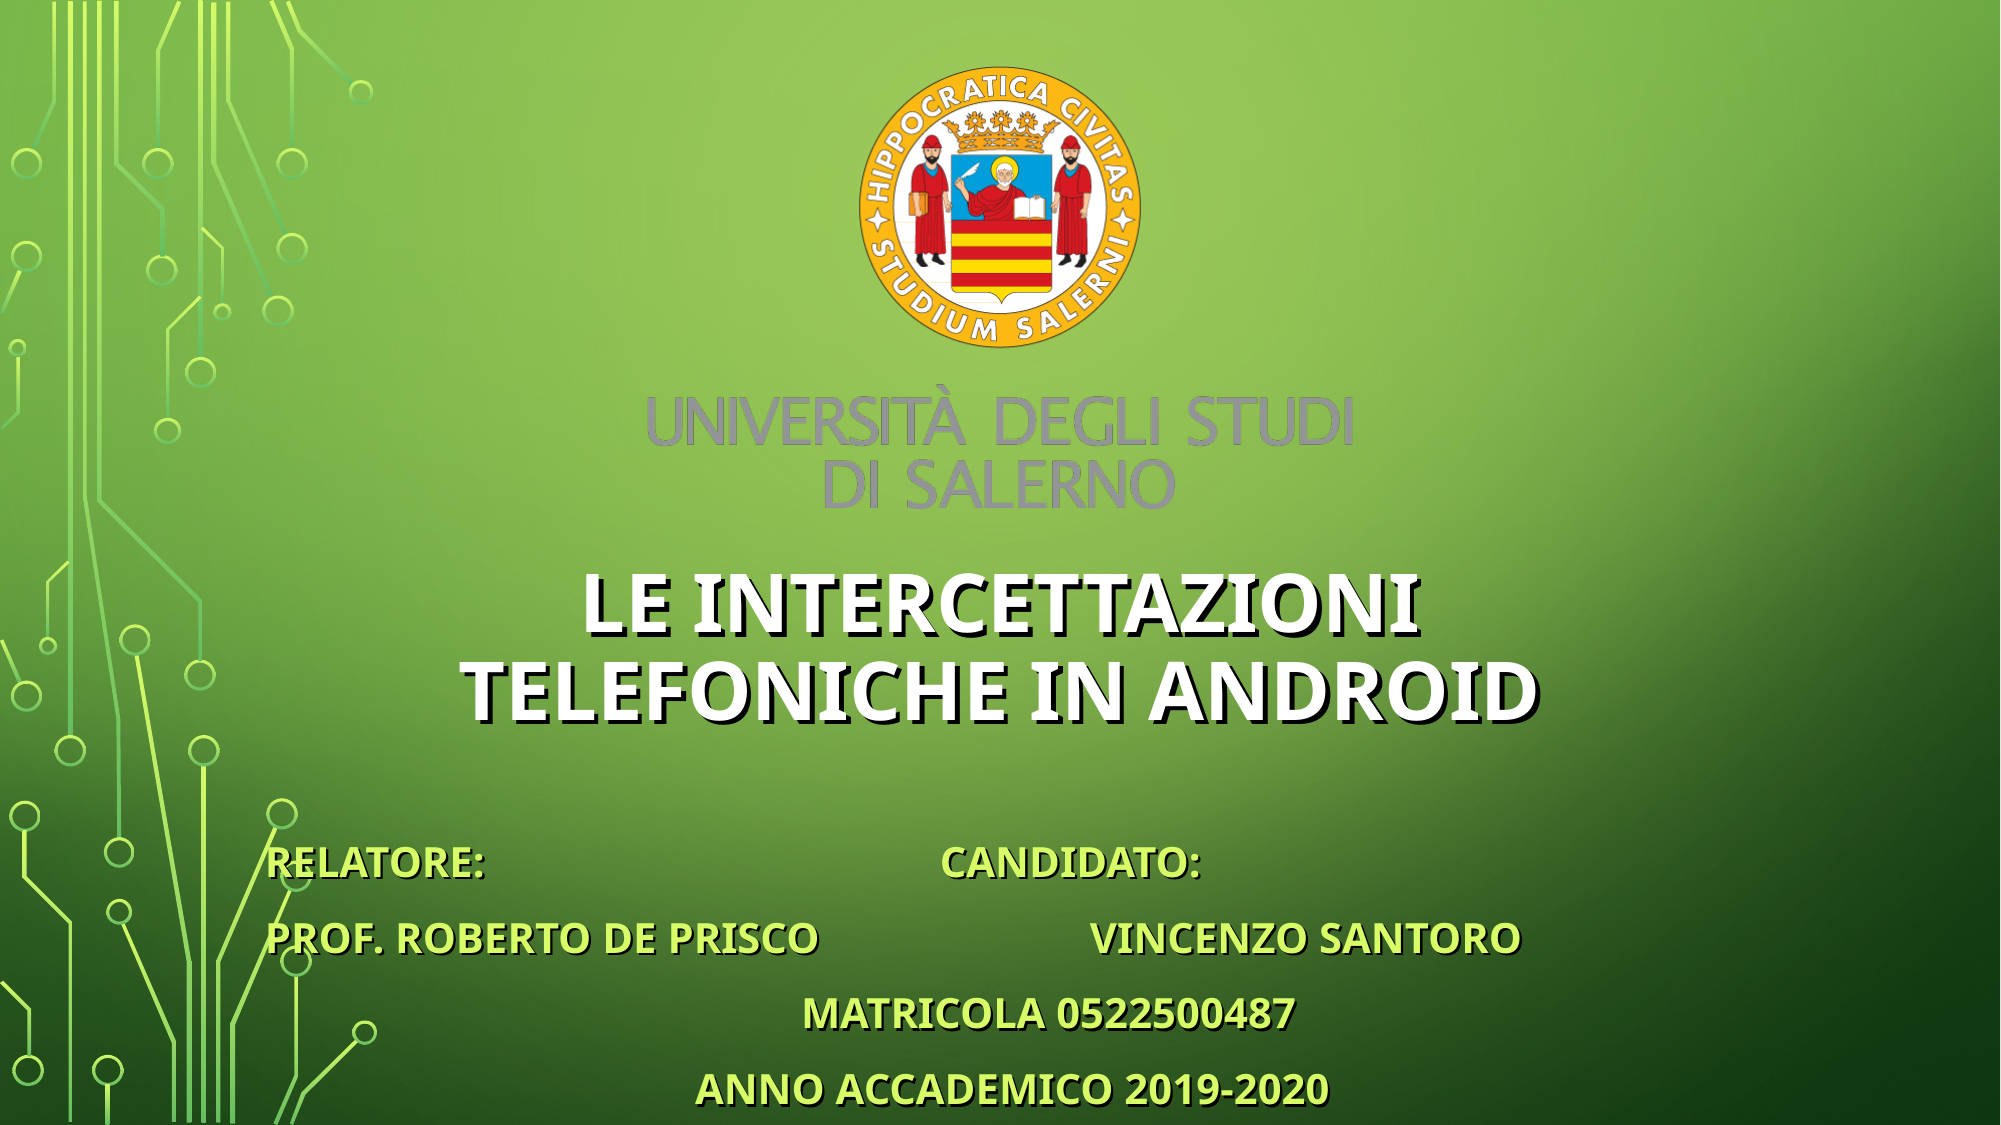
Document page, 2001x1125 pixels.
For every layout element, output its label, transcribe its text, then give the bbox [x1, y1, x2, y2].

picture [598, 62, 1402, 515]
subtitle Relatore: Candidato: Prof. Roberto De Prisco Vincenzo Santoro MATRICOLA 0522500487 Anno Accademico 2019-2020 [249, 823, 1750, 1125]
title Le intercettazioni telefoniche in Android [369, 540, 1631, 823]
